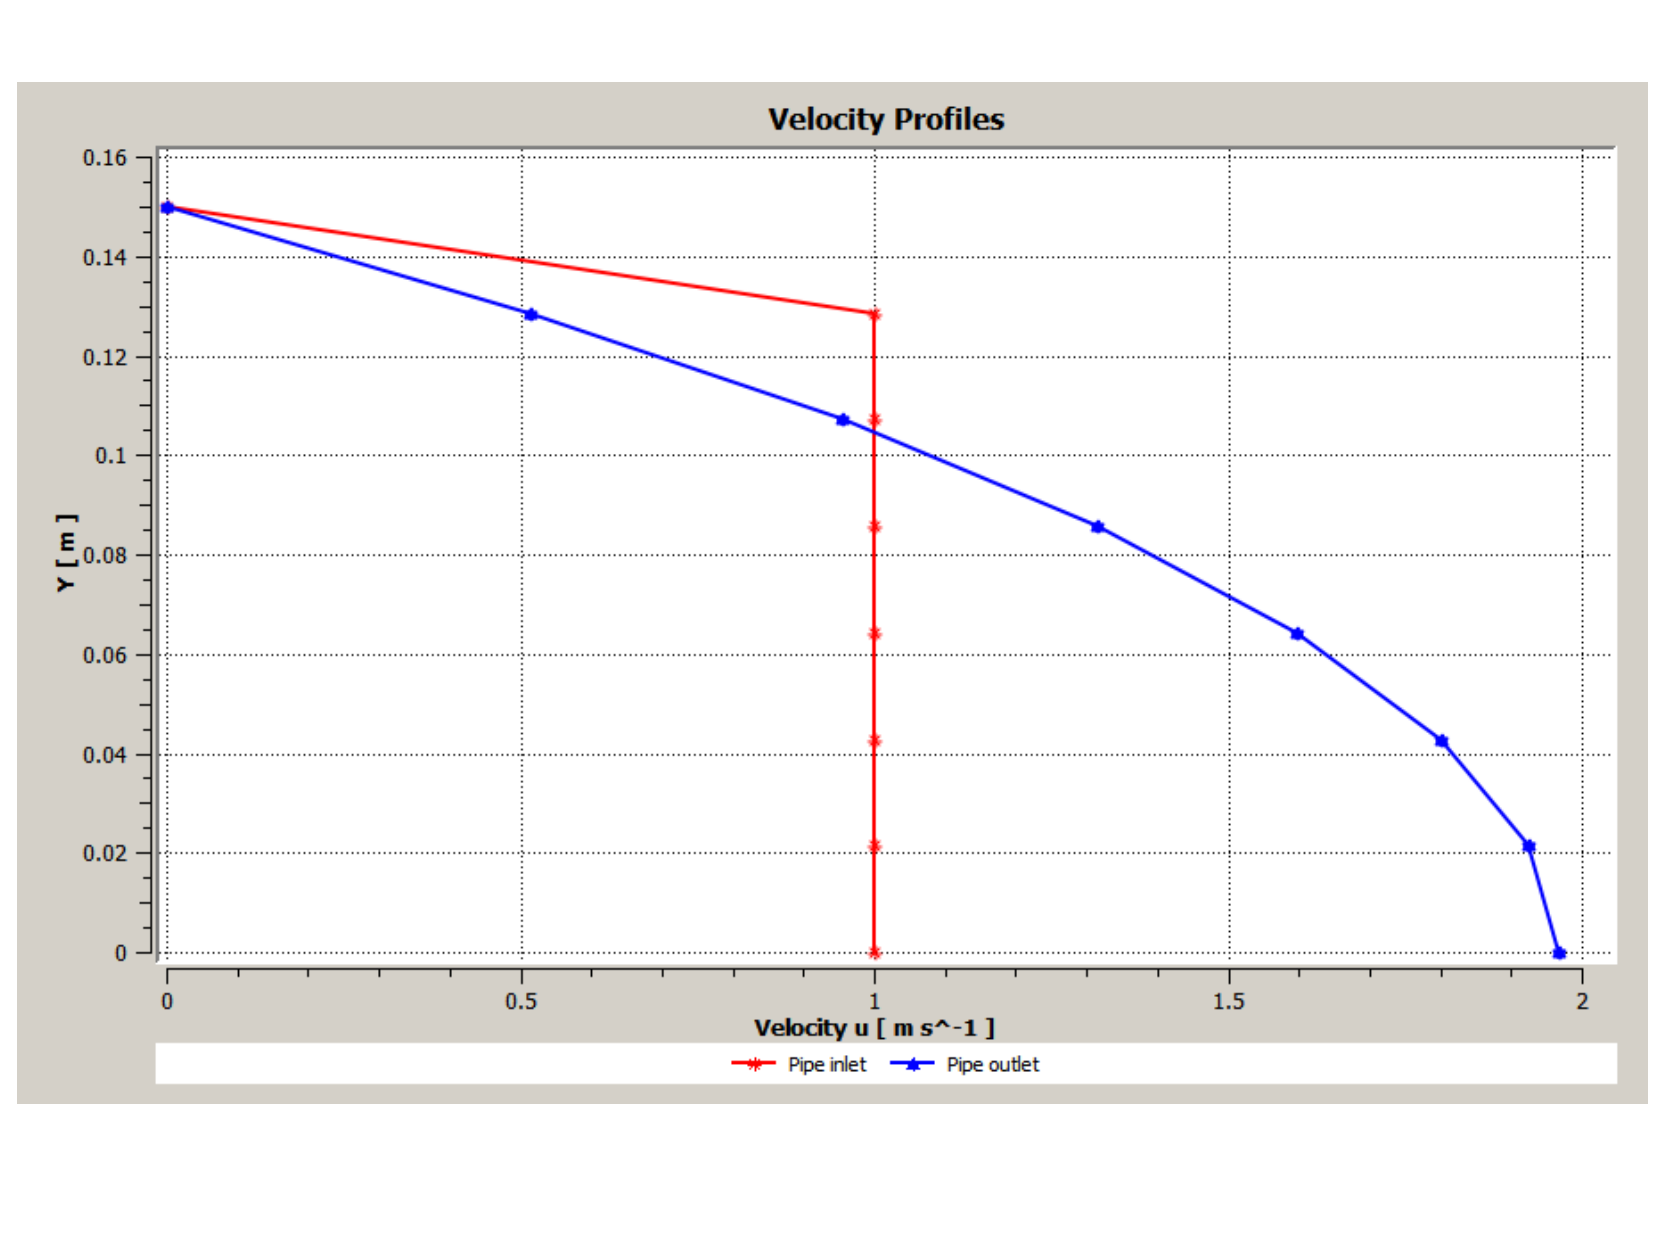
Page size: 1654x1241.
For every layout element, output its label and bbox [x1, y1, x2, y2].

picture [17, 82, 1648, 1104]
